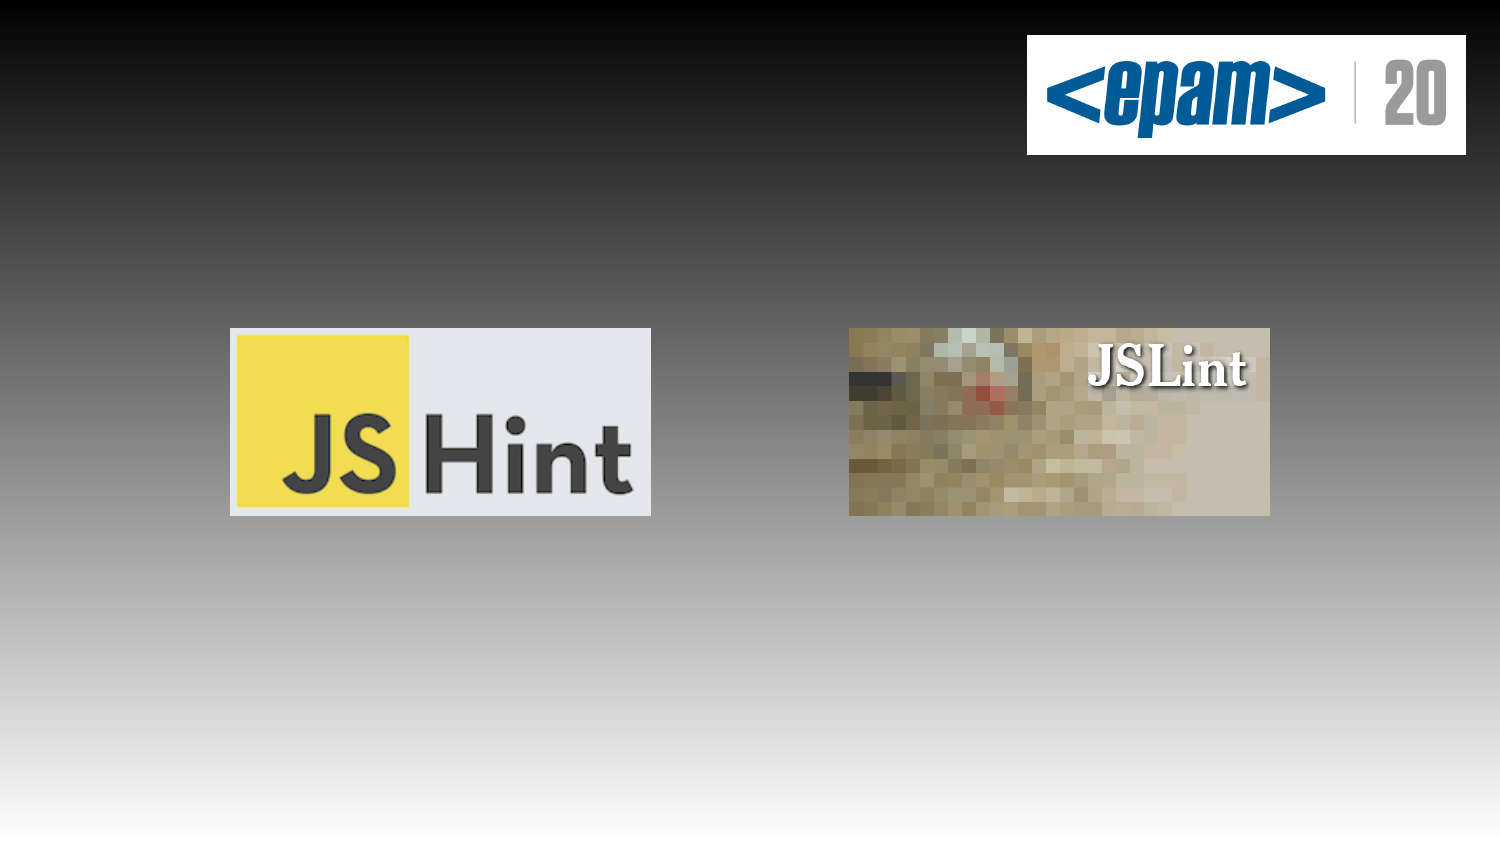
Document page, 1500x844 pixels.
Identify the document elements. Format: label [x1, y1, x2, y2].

picture [230, 328, 651, 516]
picture [849, 328, 1270, 516]
picture [1027, 35, 1466, 155]
